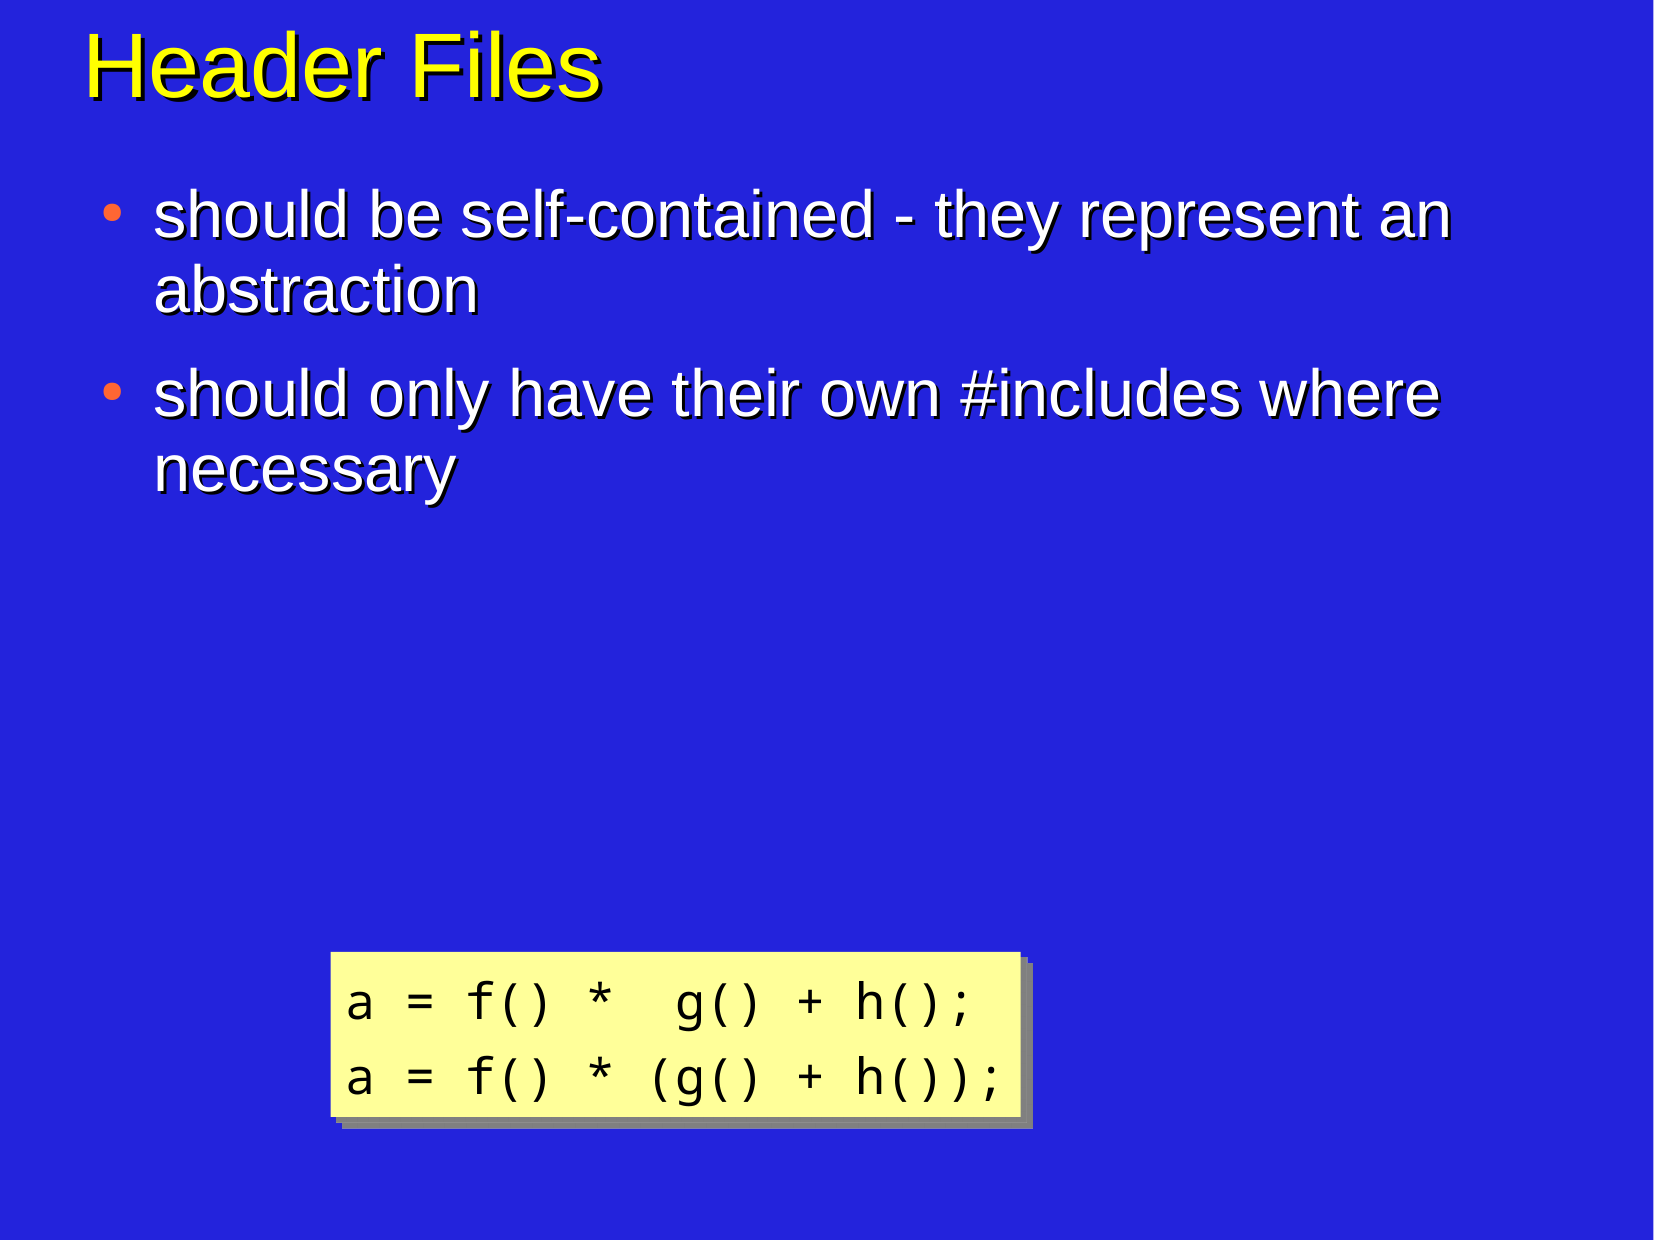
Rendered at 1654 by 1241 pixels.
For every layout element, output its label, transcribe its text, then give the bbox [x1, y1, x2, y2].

text_box a = f() * g() + h(); a = f() * (g() + h()); [330, 951, 1021, 1117]
title Header Files [82, 2, 1571, 130]
list should be self-contained - they represent an abstraction should only have their own #includes where necessary [82, 177, 1571, 1182]
